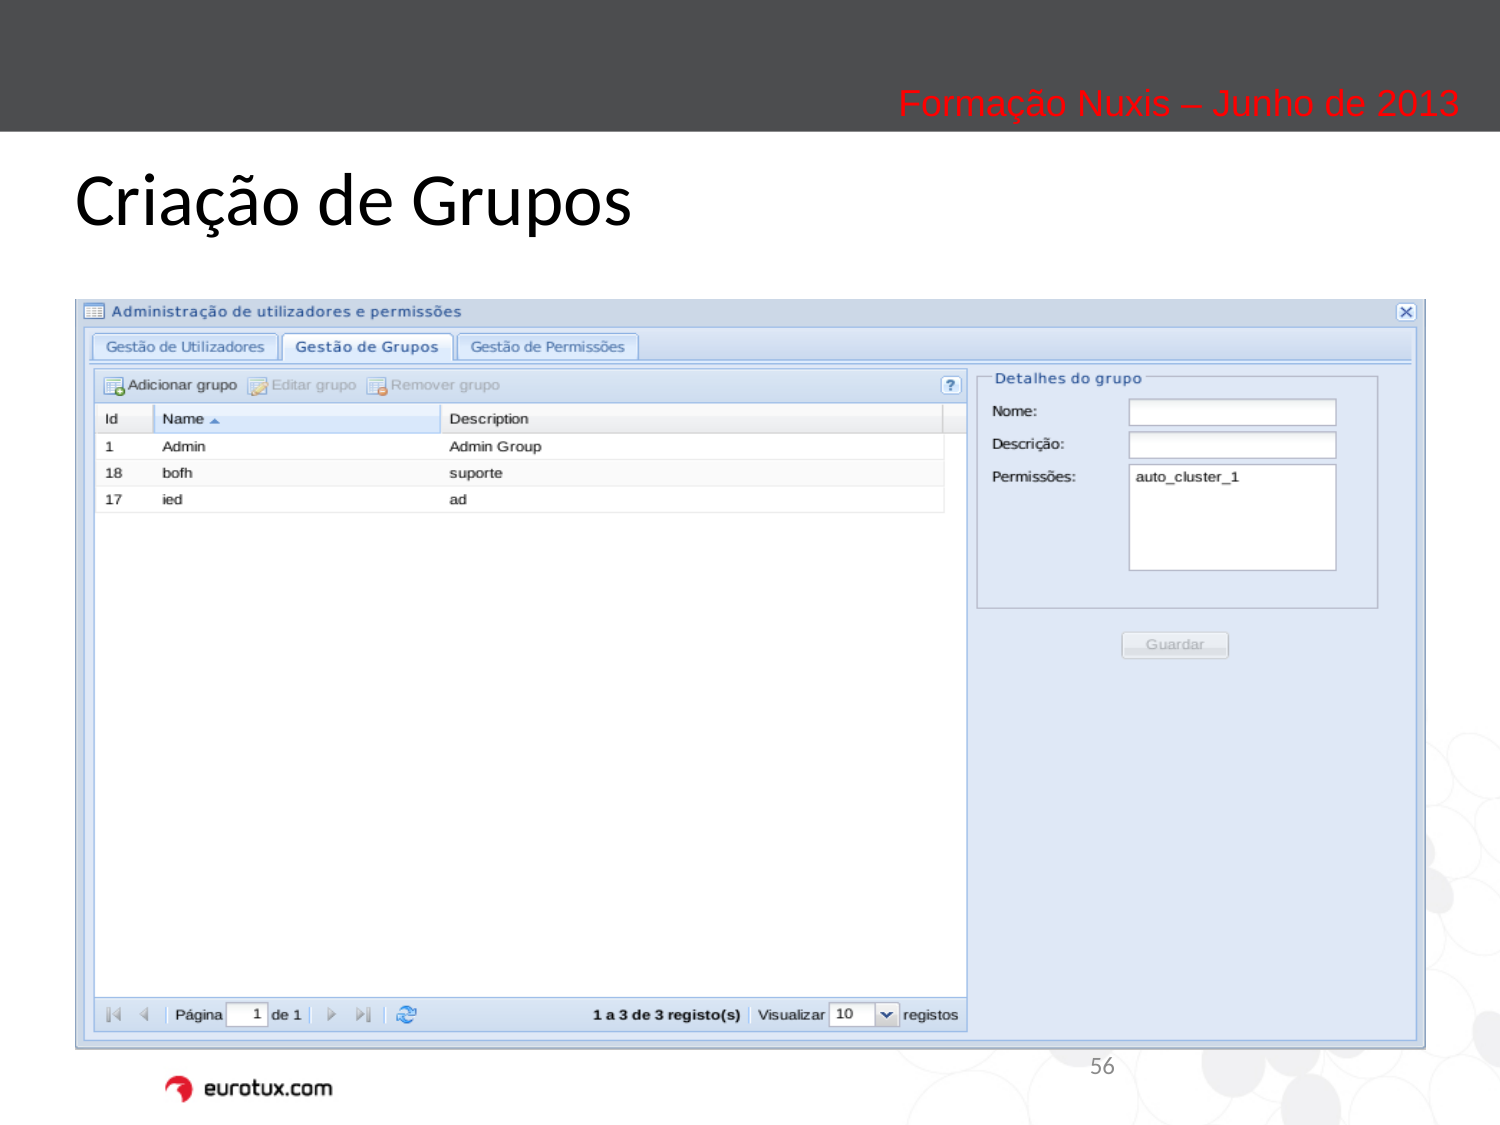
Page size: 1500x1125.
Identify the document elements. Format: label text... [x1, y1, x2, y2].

picture [0, 0, 1500, 1125]
title Criação de Grupos [75, 112, 1425, 299]
